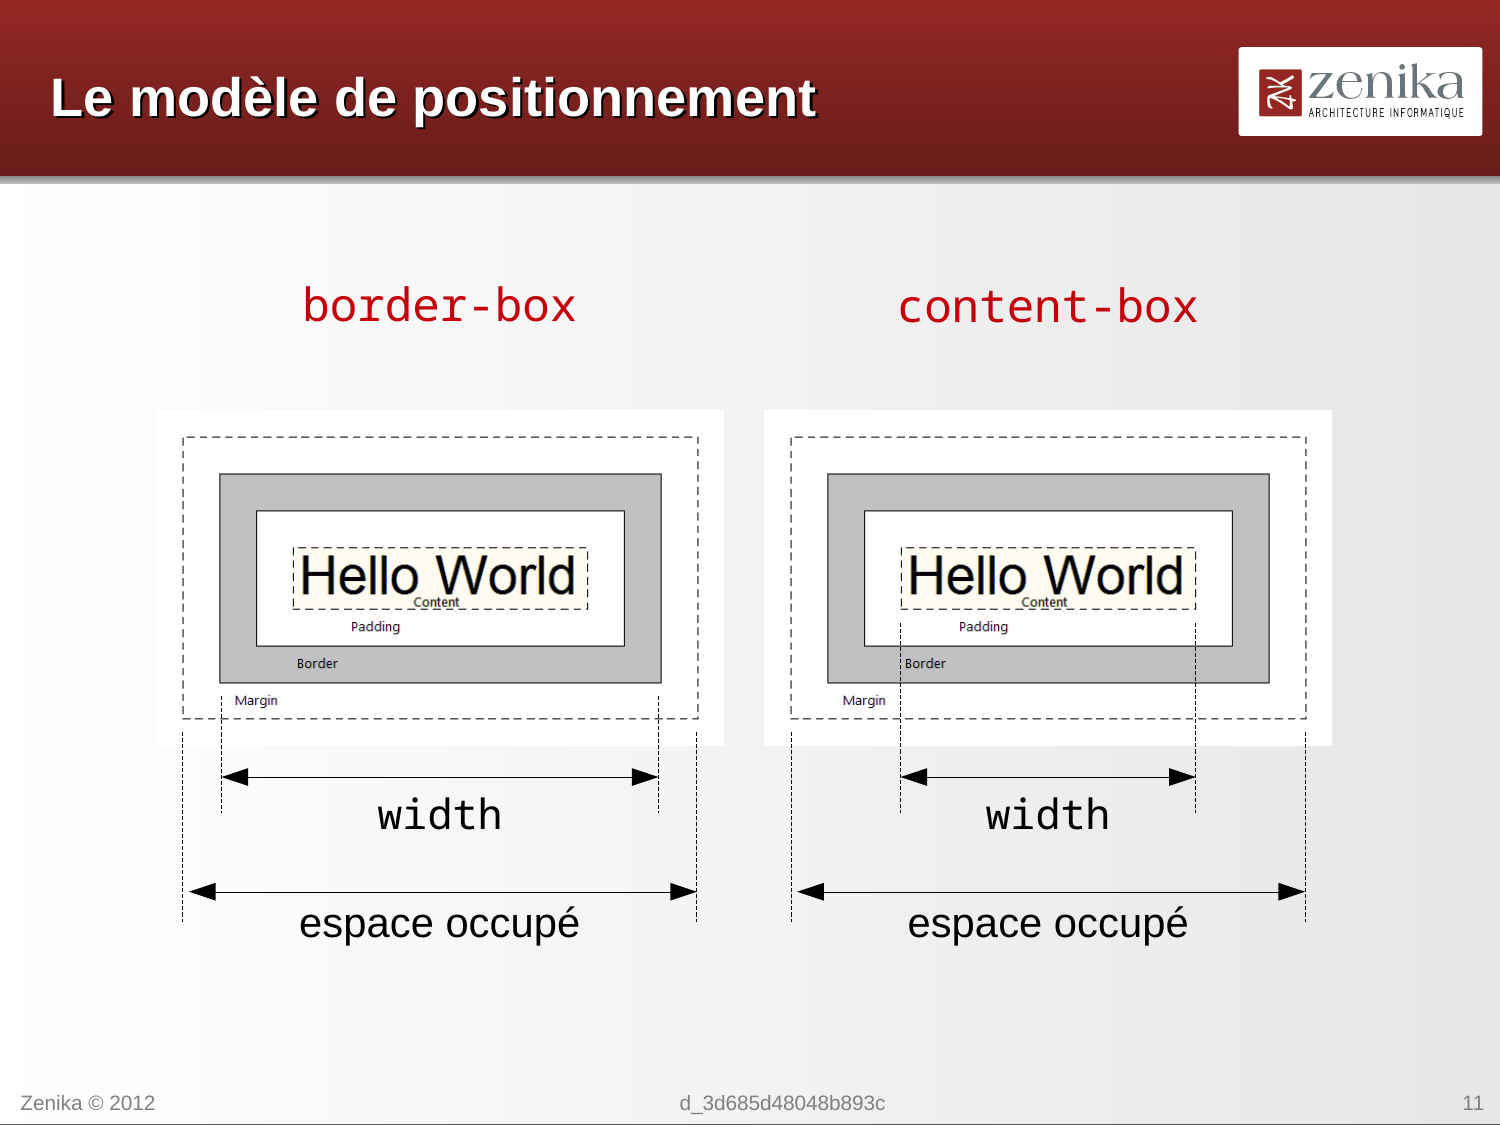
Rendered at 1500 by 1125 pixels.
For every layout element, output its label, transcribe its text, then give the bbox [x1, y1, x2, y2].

text_box content-box [764, 265, 1332, 338]
text_box espace occupé [256, 893, 624, 963]
title Le modèle de positionnement [50, 15, 1206, 180]
text_box espace occupé [865, 893, 1232, 963]
picture [764, 410, 1332, 746]
text_box border-box [156, 264, 724, 337]
text_box width [912, 777, 1184, 845]
text_box width [304, 777, 576, 845]
picture [156, 410, 724, 746]
picture [1257, 58, 1464, 125]
